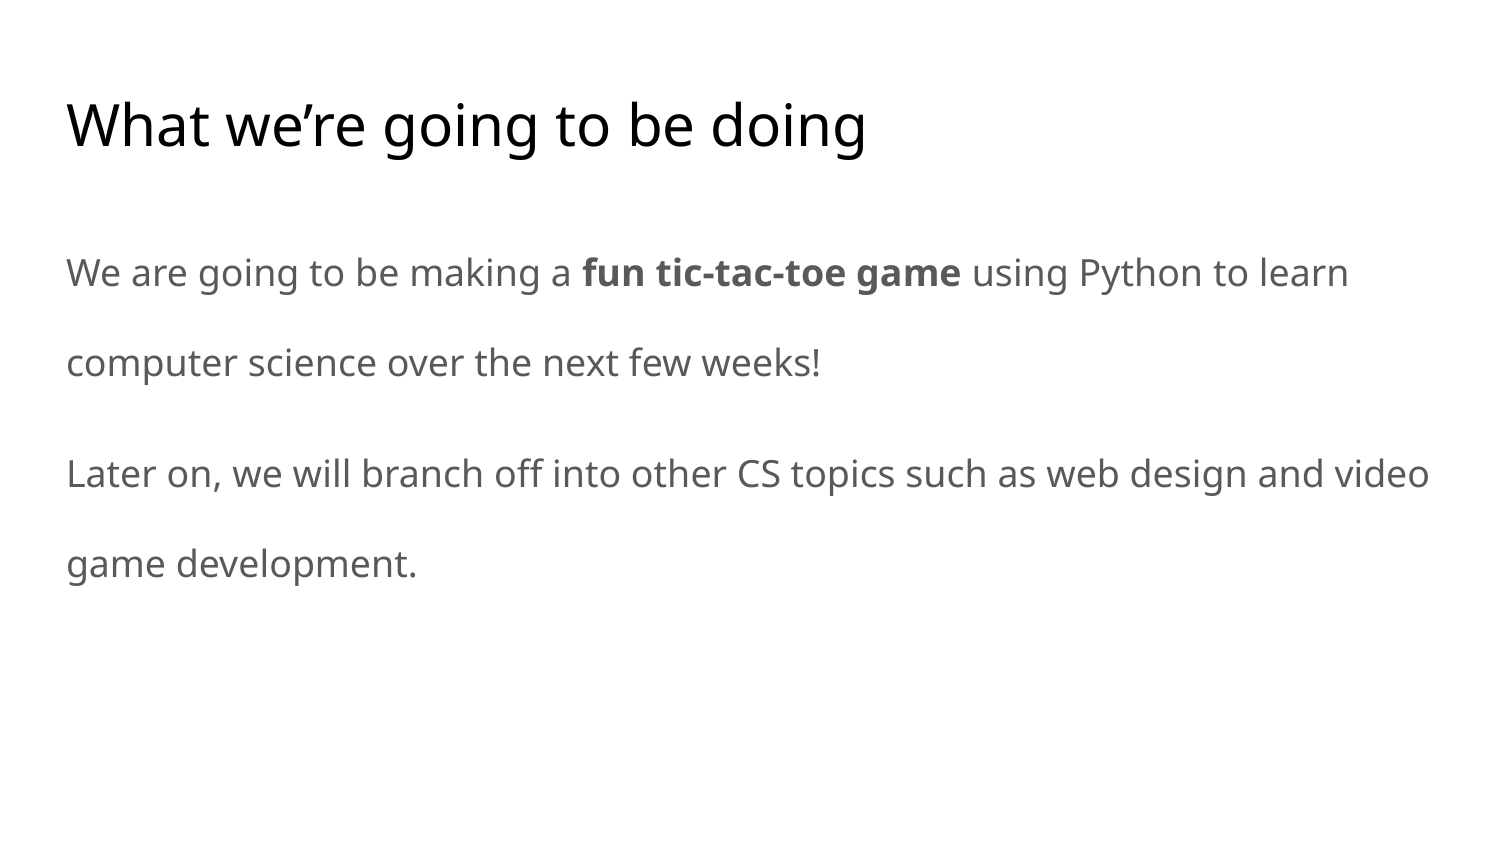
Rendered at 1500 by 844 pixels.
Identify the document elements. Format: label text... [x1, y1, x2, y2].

title What we’re going to be doing [51, 72, 1449, 167]
list We are going to be making a fun tic-tac-toe game using Python to learn computer science over the next few weeks! Later on, we will branch off into other CS topics such as web design and video game development. [51, 189, 1449, 750]
